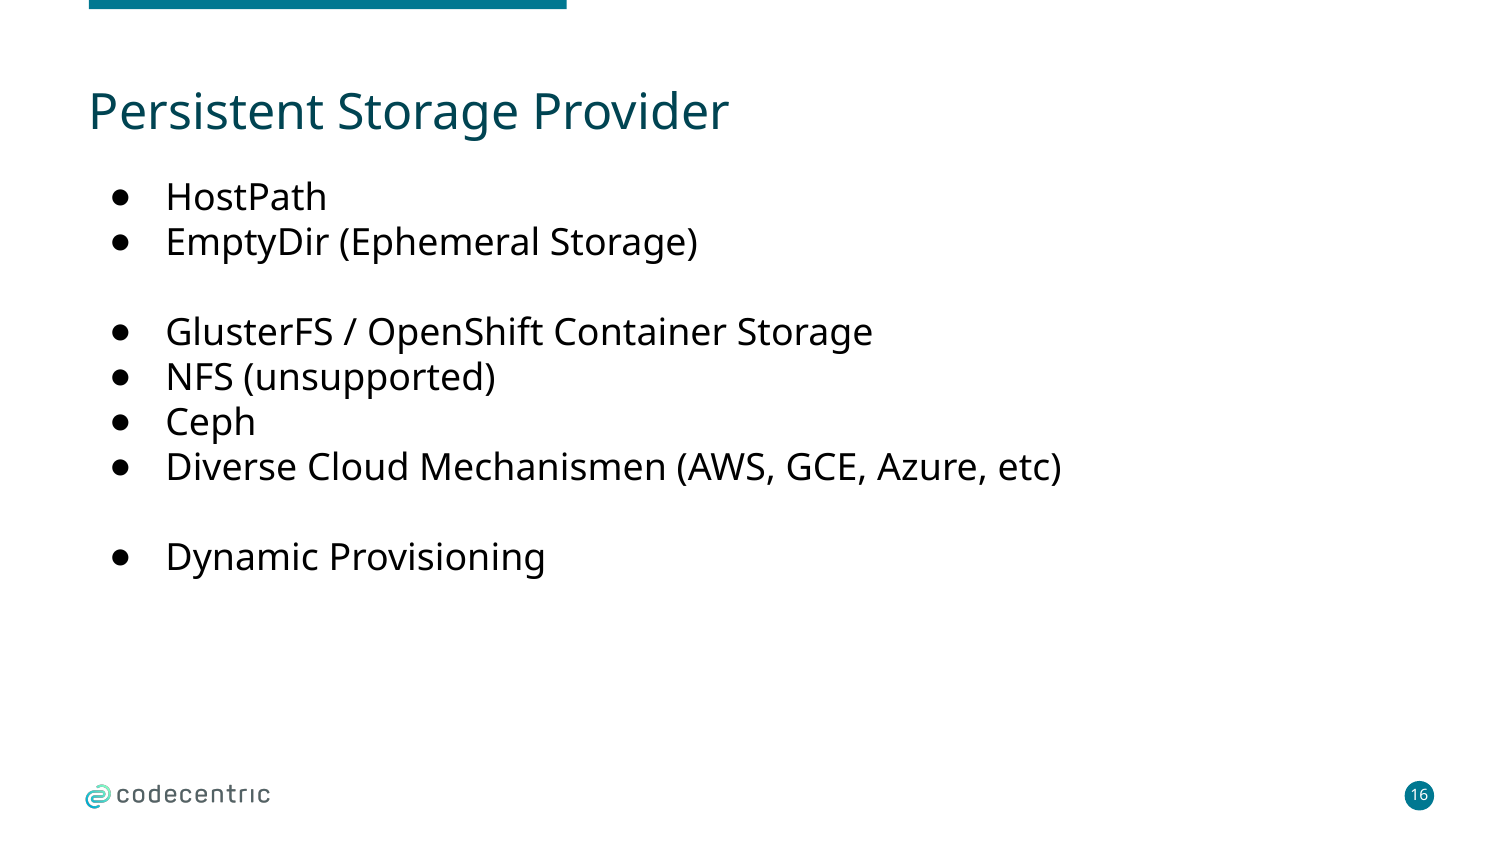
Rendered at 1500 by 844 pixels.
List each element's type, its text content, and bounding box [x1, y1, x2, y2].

list HostPath EmptyDir (Ephemeral Storage) GlusterFS / OpenShift Container Storage NFS (unsupported) Ceph Diverse Cloud Mechanismen (AWS, GCE, Azure, etc) Dynamic Provisioning [90, 173, 1399, 717]
picture [65, 763, 289, 828]
slide_number <number> [1396, 783, 1443, 808]
title Persistent Storage Provider [88, 86, 1397, 152]
